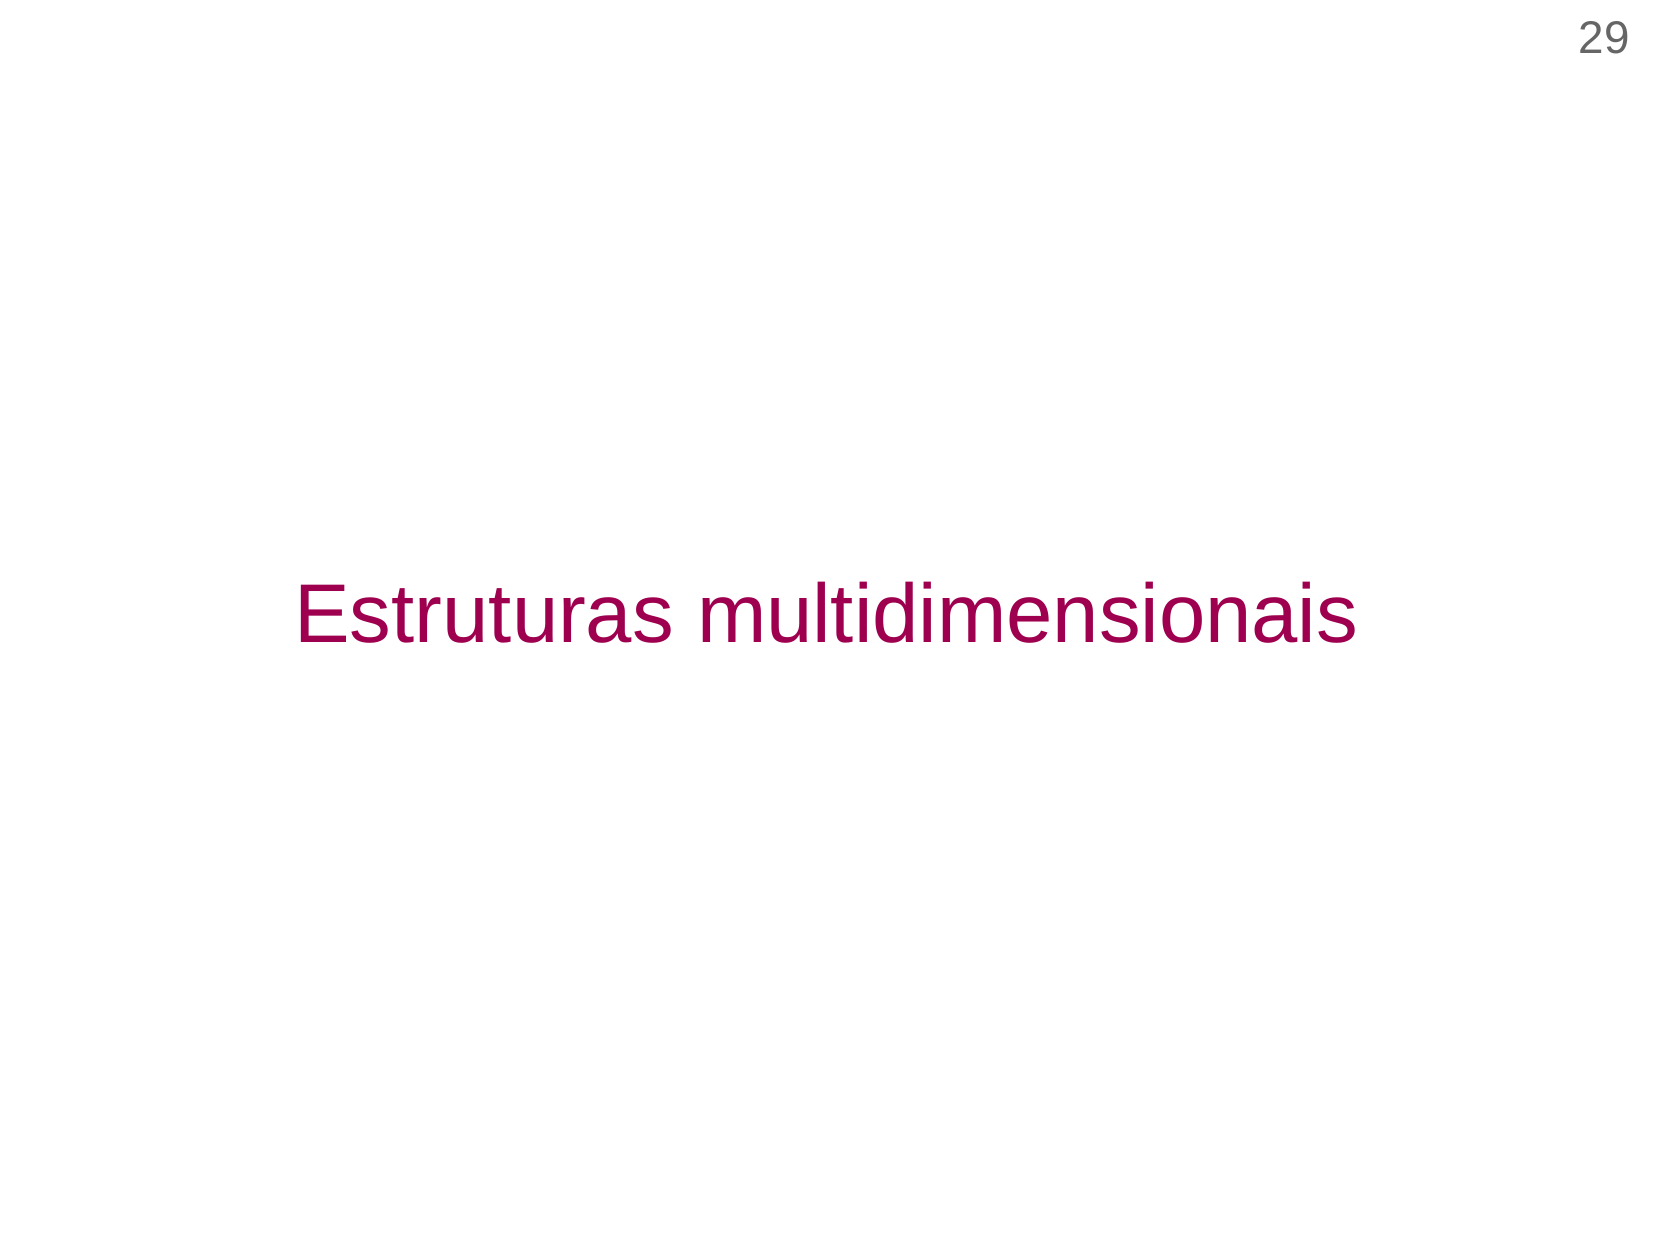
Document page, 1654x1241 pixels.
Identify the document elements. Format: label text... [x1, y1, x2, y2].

title Estruturas multidimensionais [59, 35, 1595, 1199]
